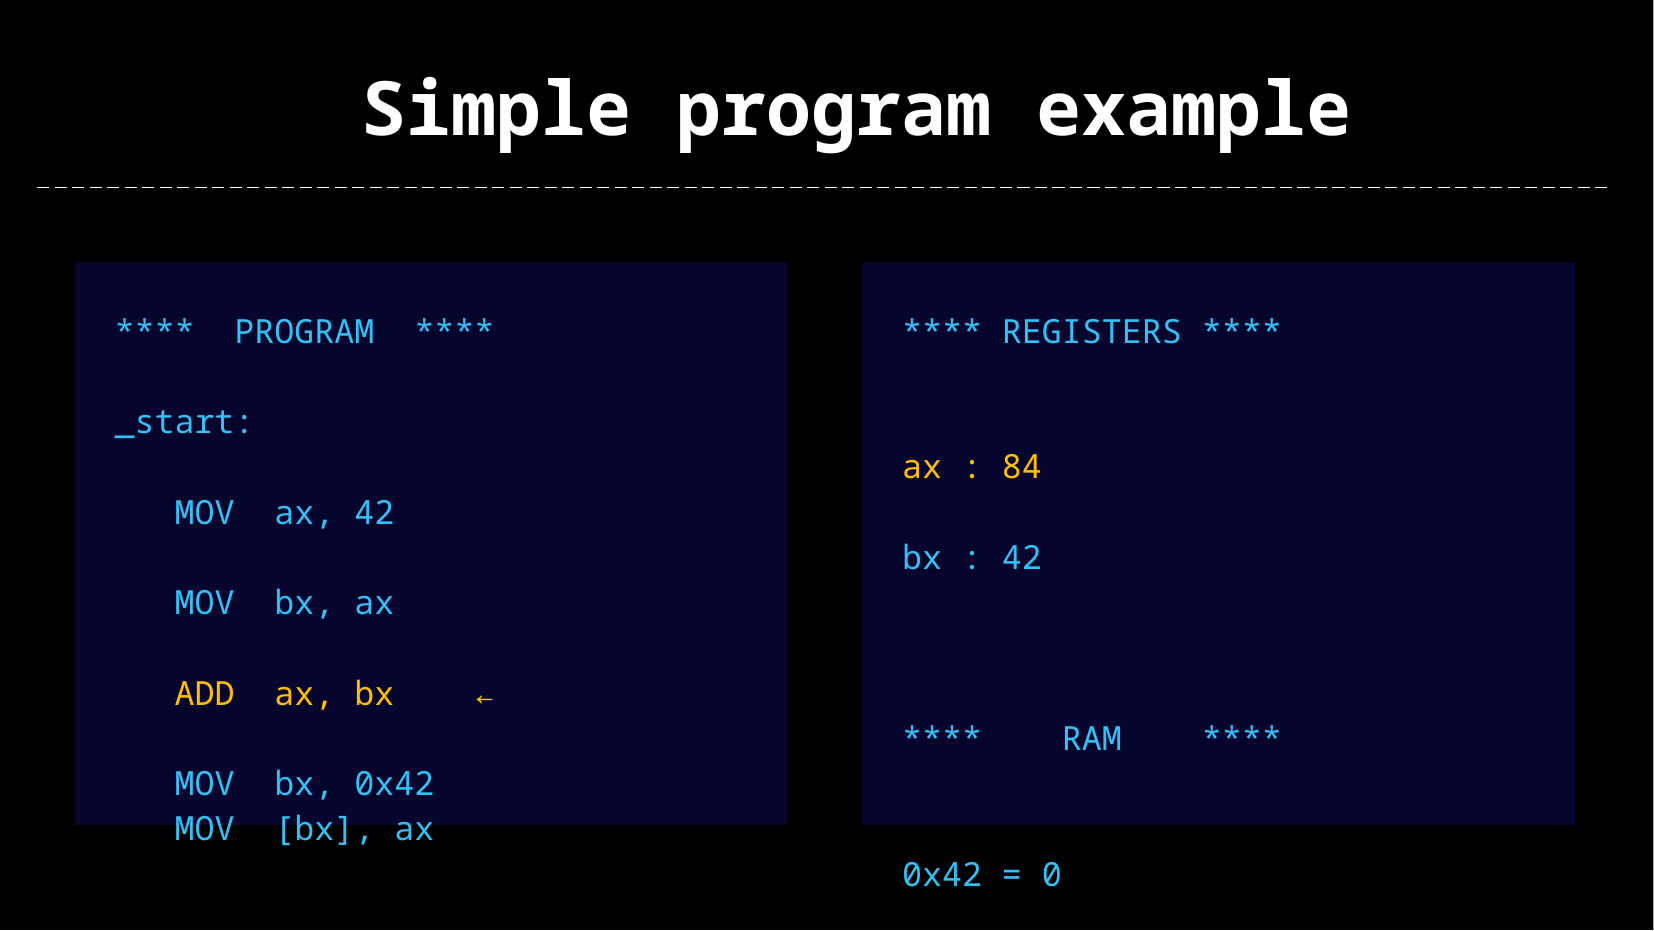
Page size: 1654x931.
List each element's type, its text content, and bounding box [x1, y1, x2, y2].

title Simple program example [112, 24, 1601, 188]
text_box [199, 819, 209, 825]
text_box **** PROGRAM **** _start: MOV ax, 42 MOV bx, ax ADD ax, bx ← MOV bx, 0x42 MOV [bx], ax [114, 262, 748, 802]
text_box [74, 262, 788, 825]
subtitle **** REGISTERS **** ax : 84 bx : 42 **** RAM **** 0x42 = 0 [902, 262, 1536, 802]
text_box [862, 262, 1575, 825]
